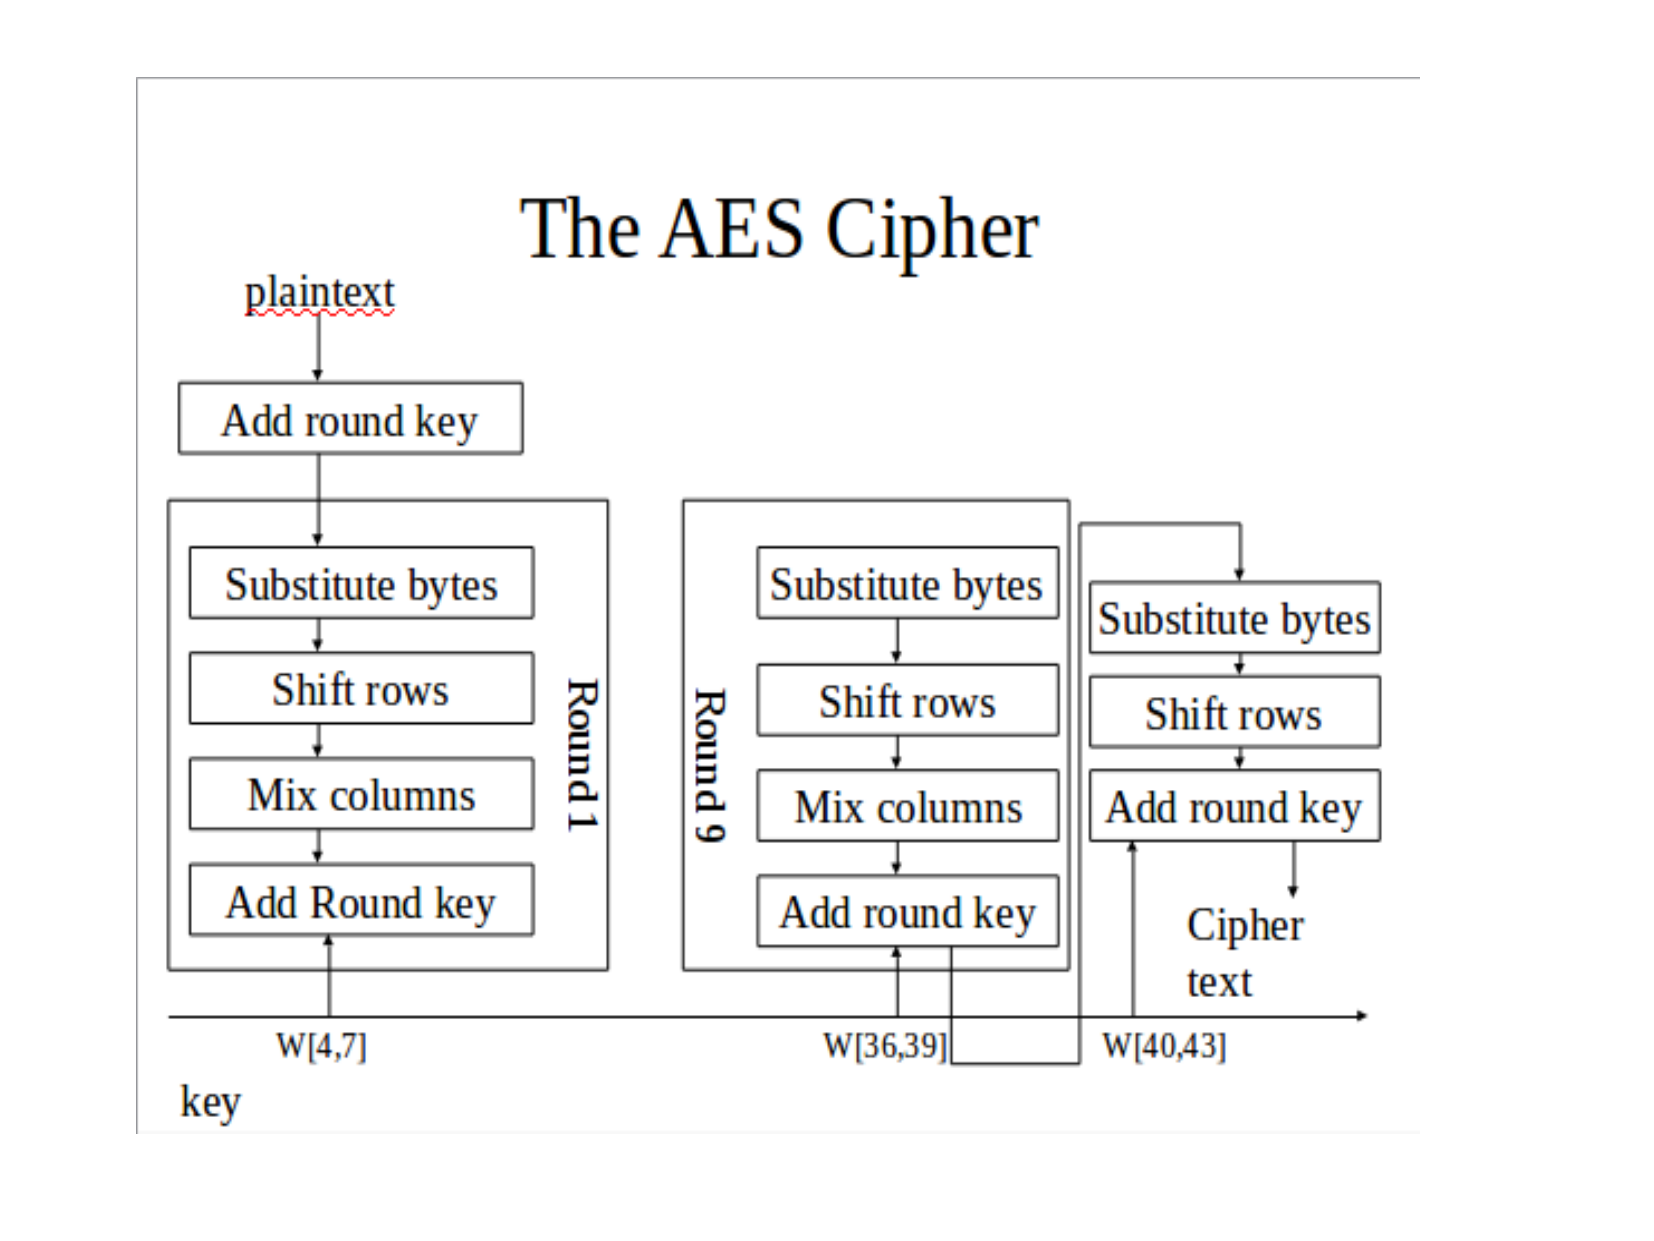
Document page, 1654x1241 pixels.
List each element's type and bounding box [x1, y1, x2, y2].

picture [136, 77, 1420, 1134]
